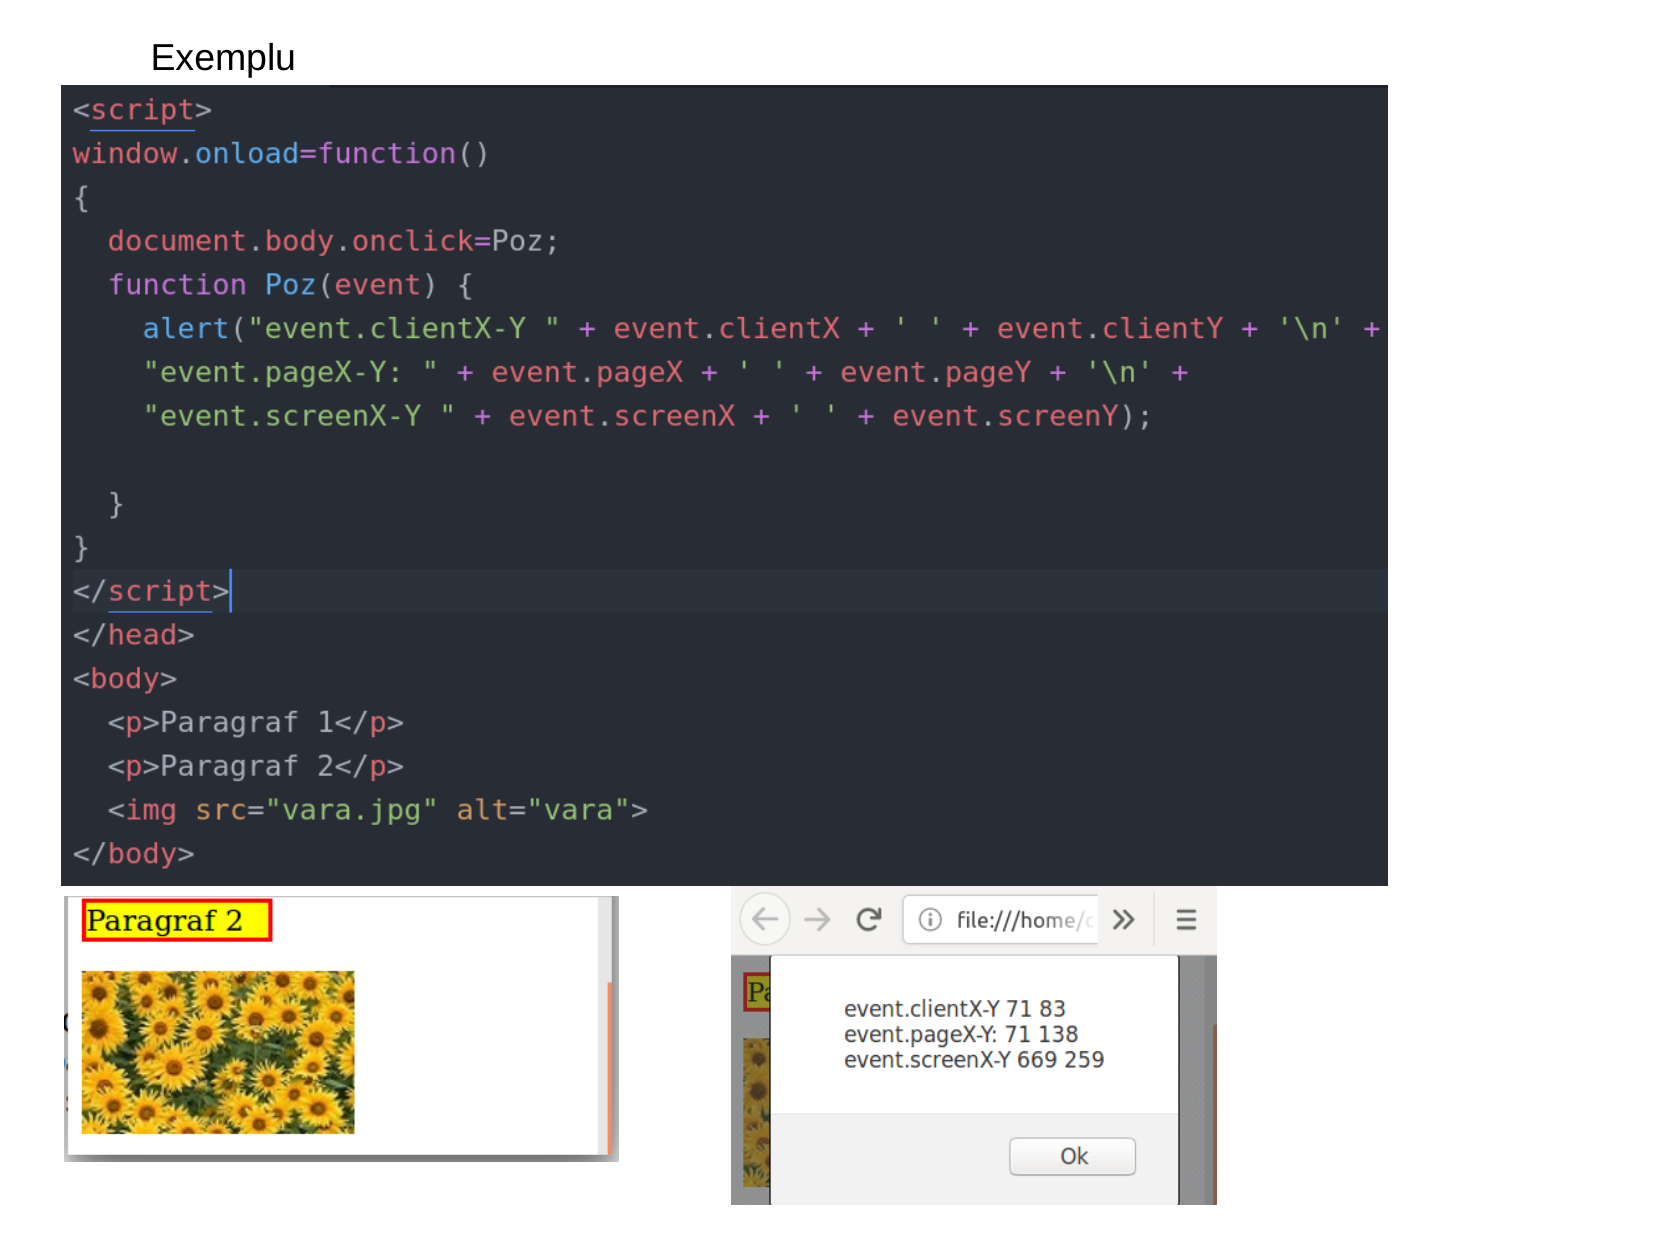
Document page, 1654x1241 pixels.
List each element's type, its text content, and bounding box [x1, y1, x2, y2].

picture [61, 85, 1388, 1205]
text_box Exemplu [135, 29, 311, 85]
picture [64, 896, 619, 1162]
